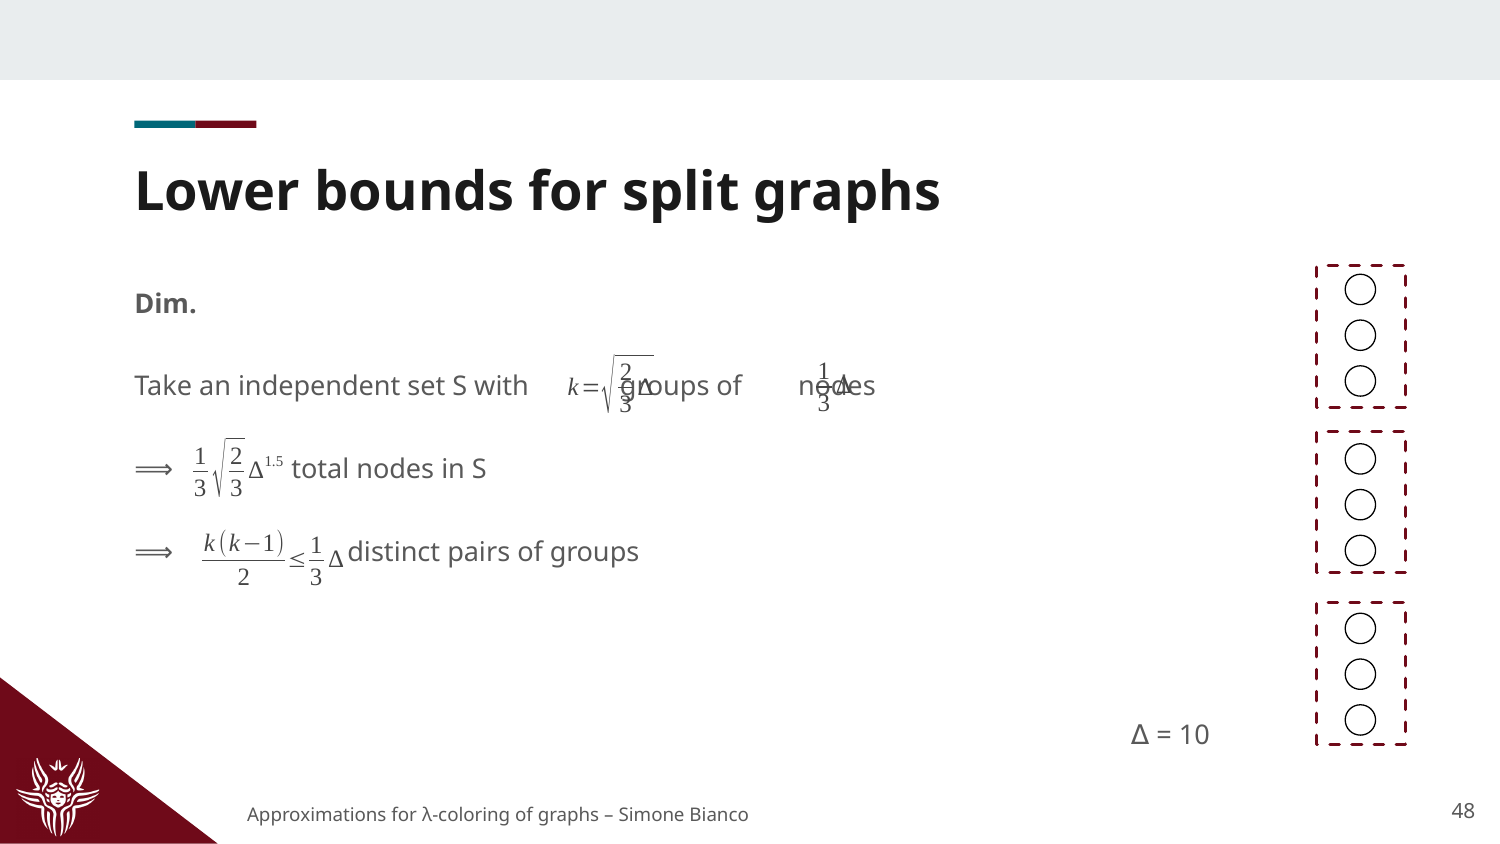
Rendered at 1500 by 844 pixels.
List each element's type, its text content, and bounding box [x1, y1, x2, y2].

picture [1342, 272, 1378, 738]
chart [191, 437, 284, 502]
title Lower bounds for split graphs [119, 141, 1381, 230]
slide_number <number> [1400, 779, 1491, 844]
list Dim. Take an independent set S with groups of nodes ⟹ total nodes in S ⟹ distinct pairs of groups [119, 266, 1418, 637]
chart [814, 357, 853, 417]
text_box Δ = 10 [1116, 702, 1264, 790]
picture [16, 758, 100, 839]
chart [200, 528, 345, 591]
chart [566, 353, 654, 418]
text_box Approximations for λ-coloring of graphs – Simone Bianco [232, 783, 1193, 839]
